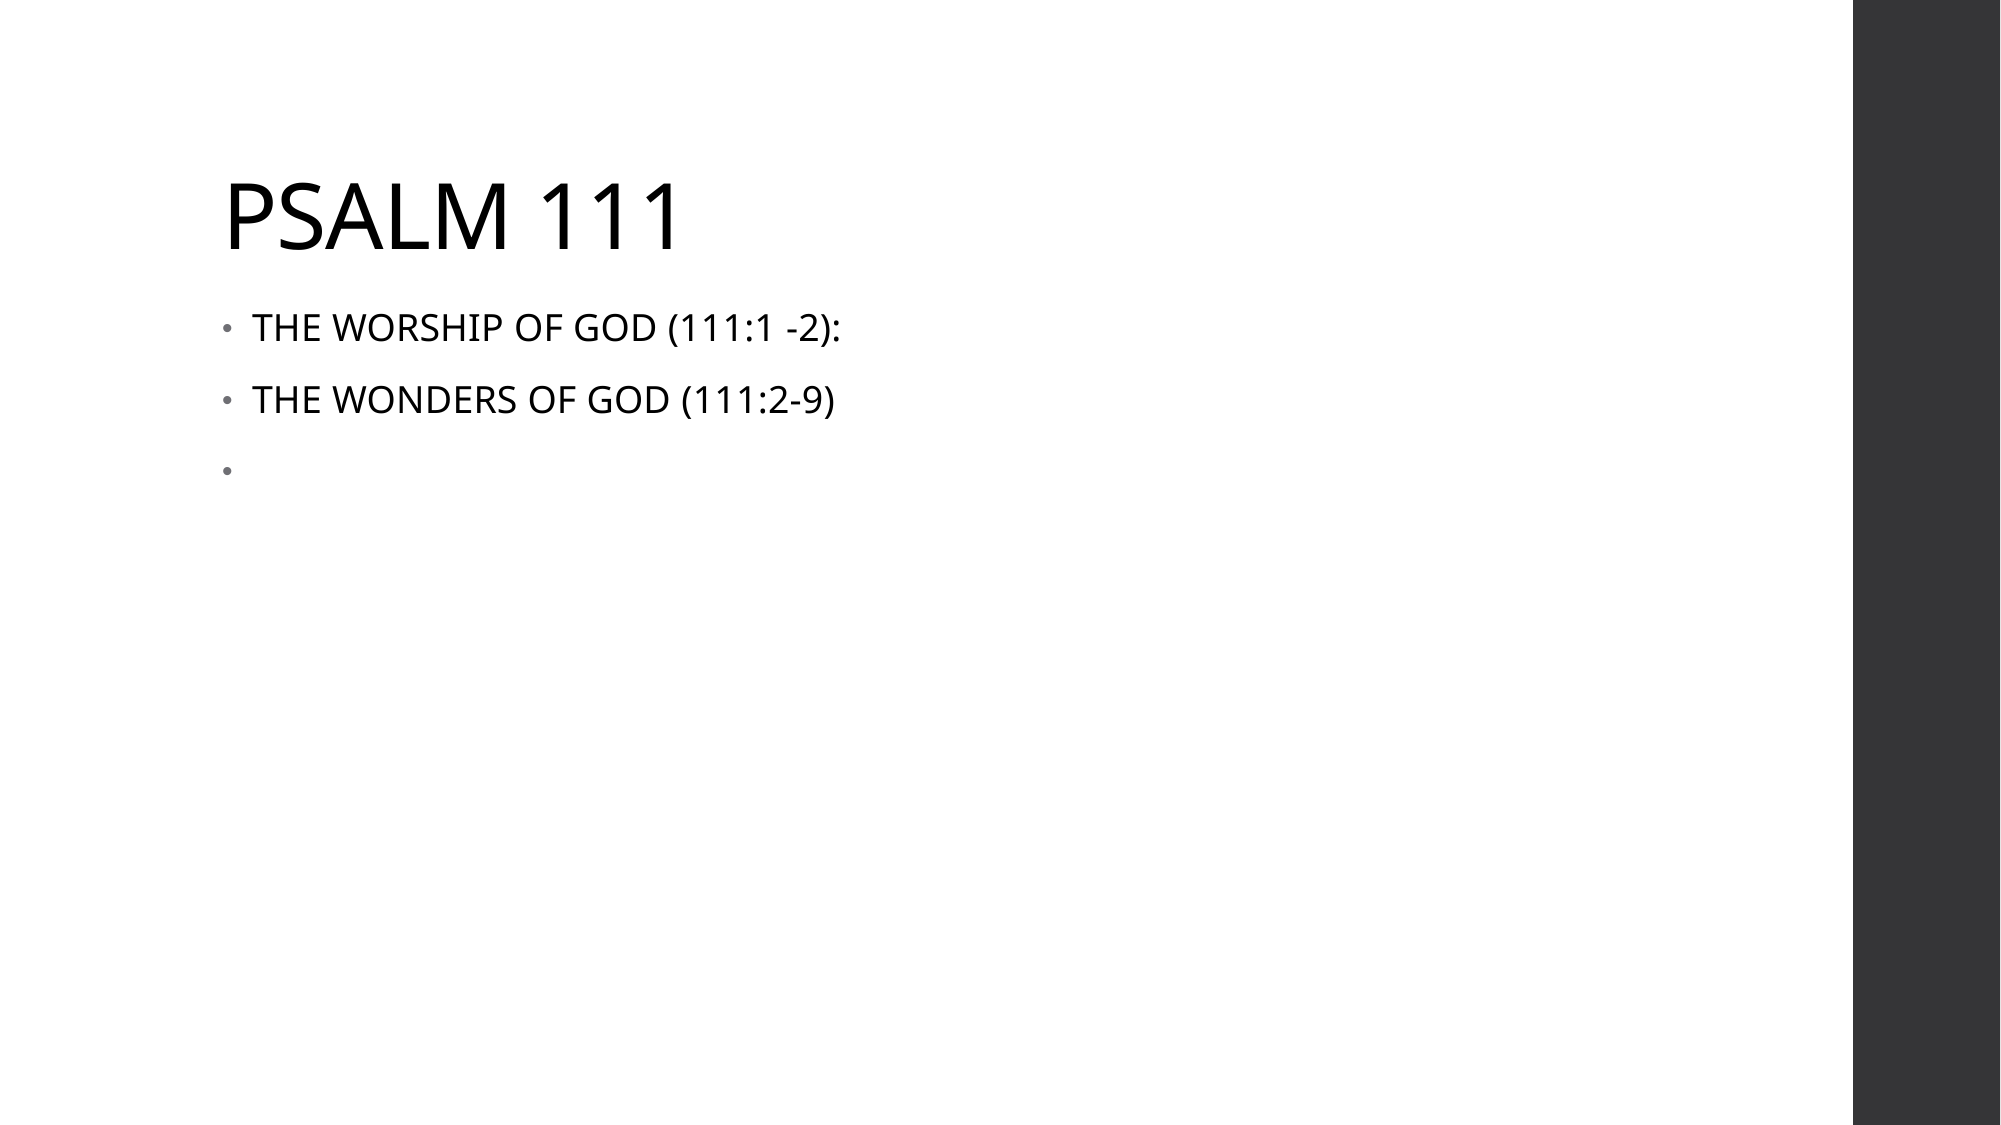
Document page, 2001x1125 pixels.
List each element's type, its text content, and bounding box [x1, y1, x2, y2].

list THE WORSHIP OF GOD (111:1 -2): THE WONDERS OF GOD (111:2-9) [206, 299, 1617, 1014]
title PSALM 111 [206, 60, 1797, 278]
